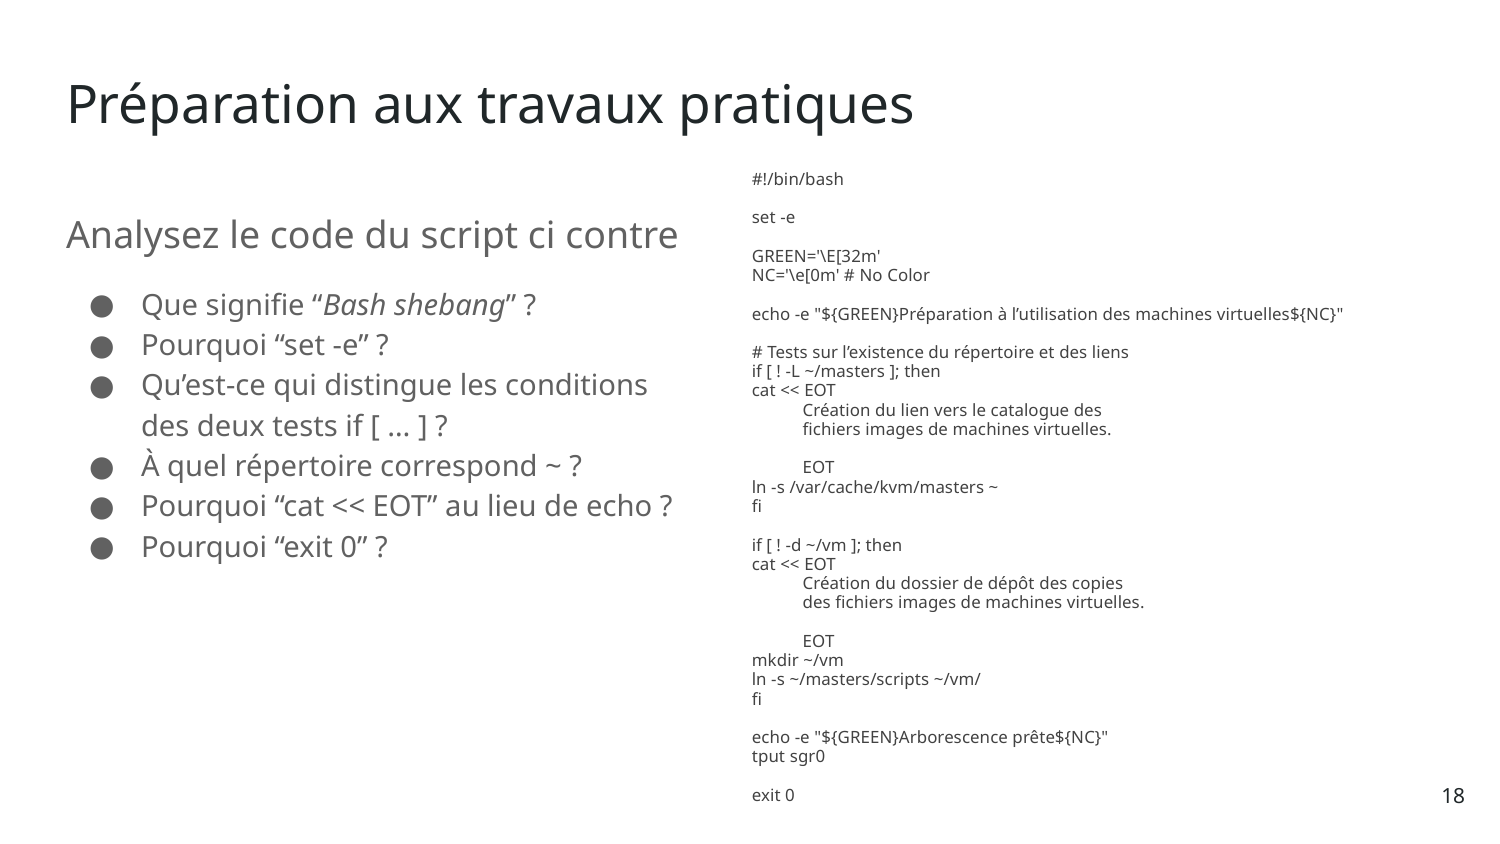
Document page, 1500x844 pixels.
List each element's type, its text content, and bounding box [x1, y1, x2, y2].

title Préparation aux travaux pratiques [51, 55, 1449, 150]
list Analysez le code du script ci contre Que signifie “Bash shebang” ? Pourquoi “set -e” ? Qu’est-ce qui distingue les conditions des deux tests if [ … ] ? À quel répertoire correspond ~ ? Pourquoi “cat << EOT” au lieu de echo ? Pourquoi “exit 0” ? [51, 189, 708, 750]
list #!/bin/bash set -e GREEN='\E[32m' NC='\e[0m' # No Color echo -e "${GREEN}Préparation à l’utilisation des machines virtuelles${NC}" # Tests sur l’existence du répertoire et des liens if [ ! -L ~/masters ]; then cat << EOT Création du lien vers le catalogue des fichiers images de machines virtuelles. EOT ln -s /var/cache/kvm/masters ~ fi if [ ! -d ~/vm ]; then cat << EOT Création du dossier de dépôt des copies des fichiers images de machines virtuelles. EOT mkdir ~/vm ln -s ~/masters/scripts ~/vm/ fi echo -e "${GREEN}Arborescence prête${NC}" tput sgr0 exit 0 [732, 154, 1472, 830]
slide_number <numéro> [1389, 764, 1480, 830]
